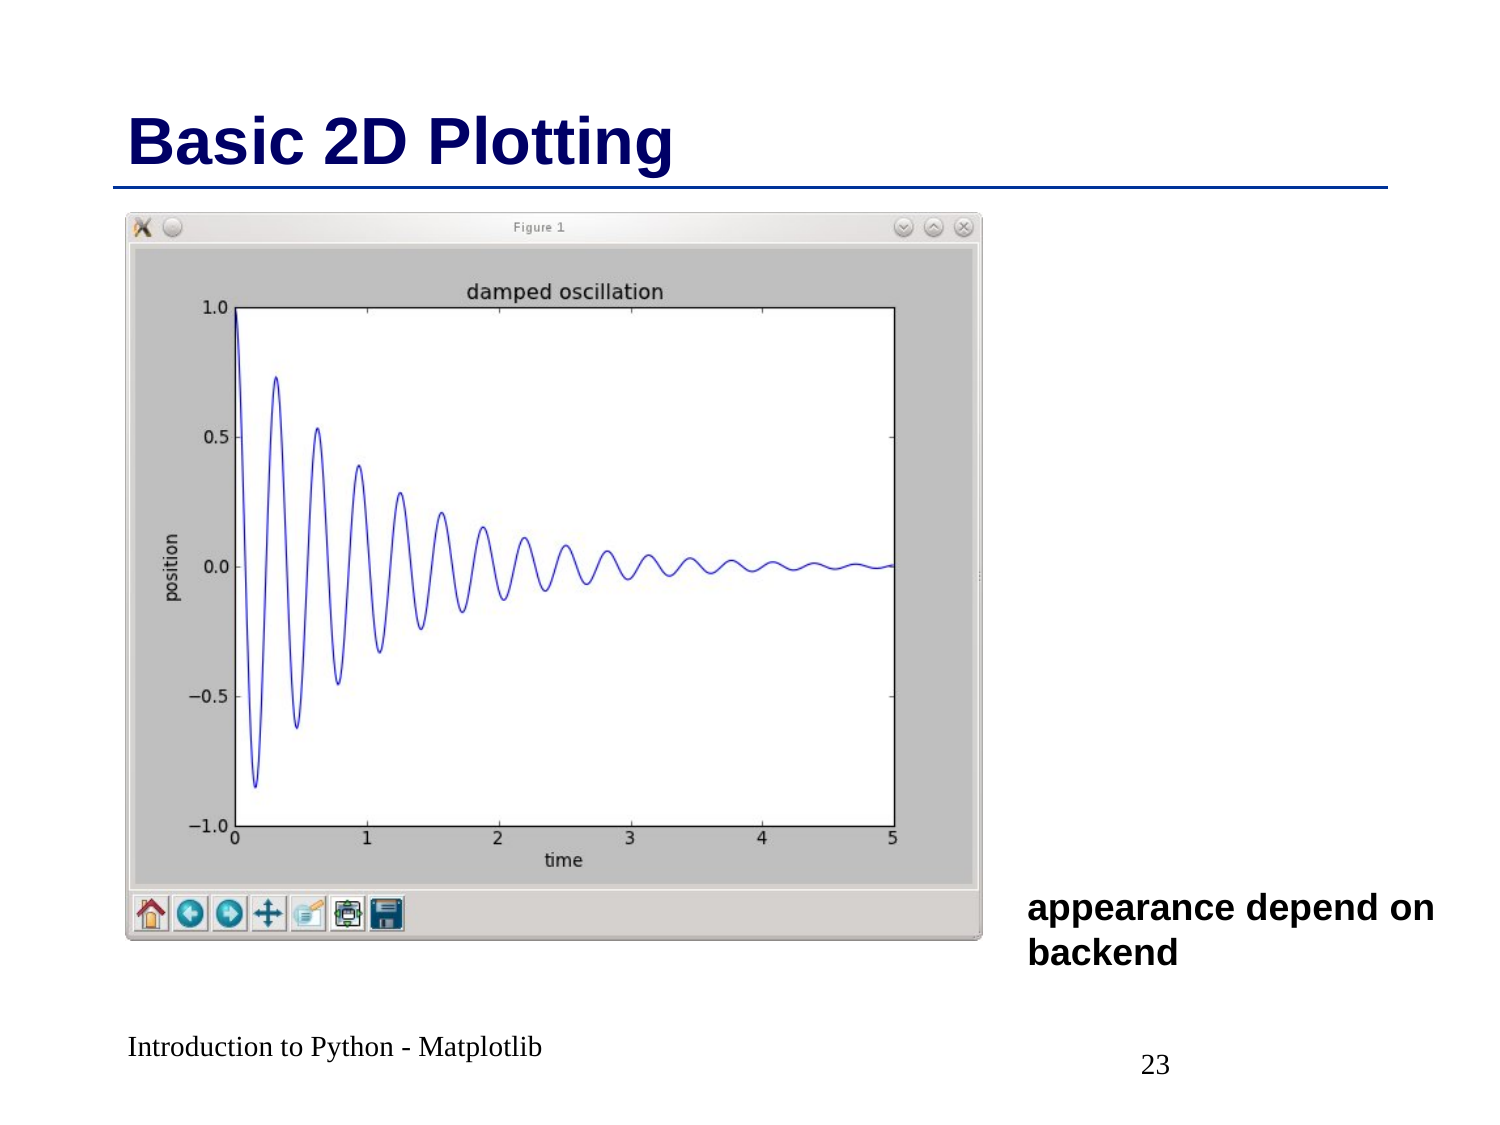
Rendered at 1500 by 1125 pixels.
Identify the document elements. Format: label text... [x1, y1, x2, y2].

text_box <number> [1074, 1025, 1388, 1101]
text_box Introduction to Python - Matplotlib [112, 1025, 501, 1101]
text_box appearance depend on backend [1012, 874, 1463, 981]
title Basic 2D Plotting [112, 89, 1388, 186]
picture [125, 212, 983, 941]
